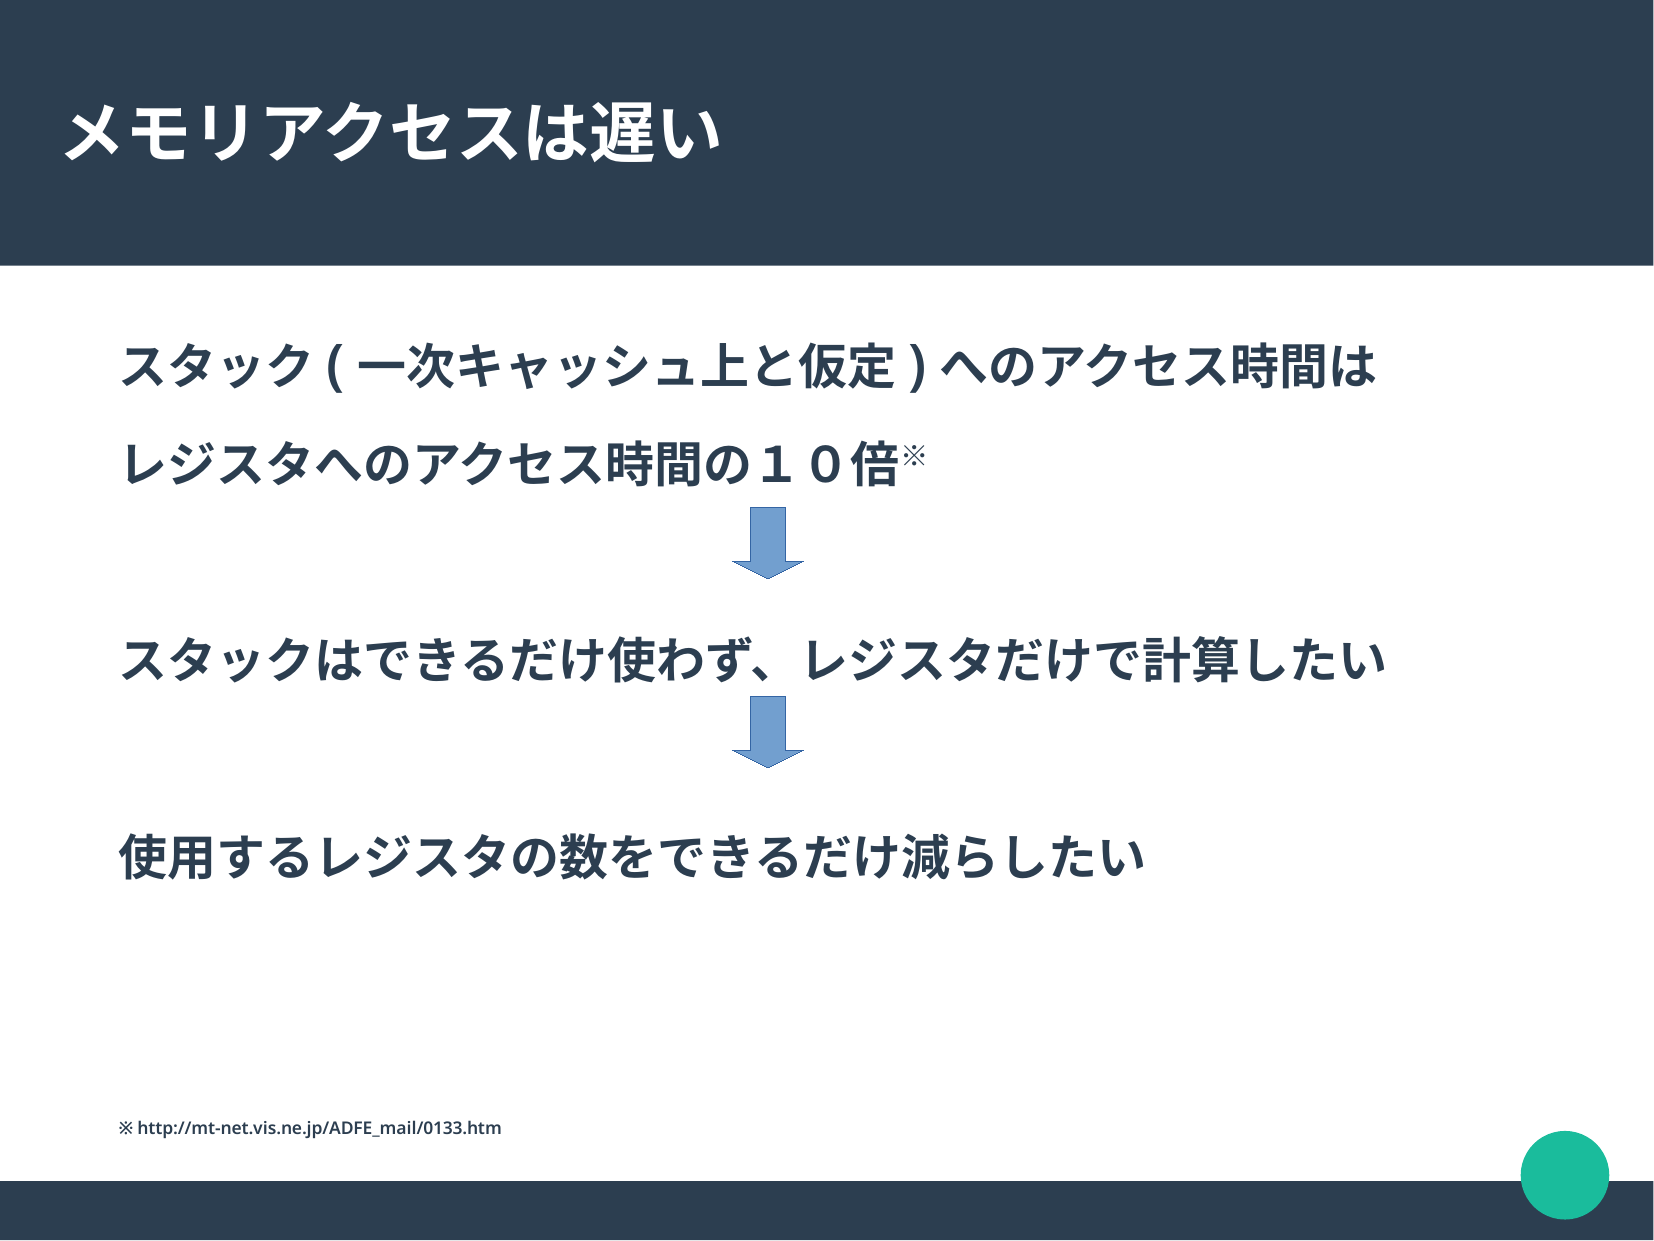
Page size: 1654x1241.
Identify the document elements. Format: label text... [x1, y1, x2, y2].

text_box [732, 507, 804, 579]
title メモリアクセスは遅い [59, 49, 1595, 207]
text_box [732, 696, 804, 768]
list スタック(一次キャッシュ上と仮定)へのアクセス時間は レジスタへのアクセス時間の１０倍※ スタックはできるだけ使わず、レジスタだけで計算したい 使用するレジスタの数をできるだけ減らしたい ※ http://mt-net.vis.ne.jp/ADFE_mail/0133.htm [59, 324, 1595, 1152]
